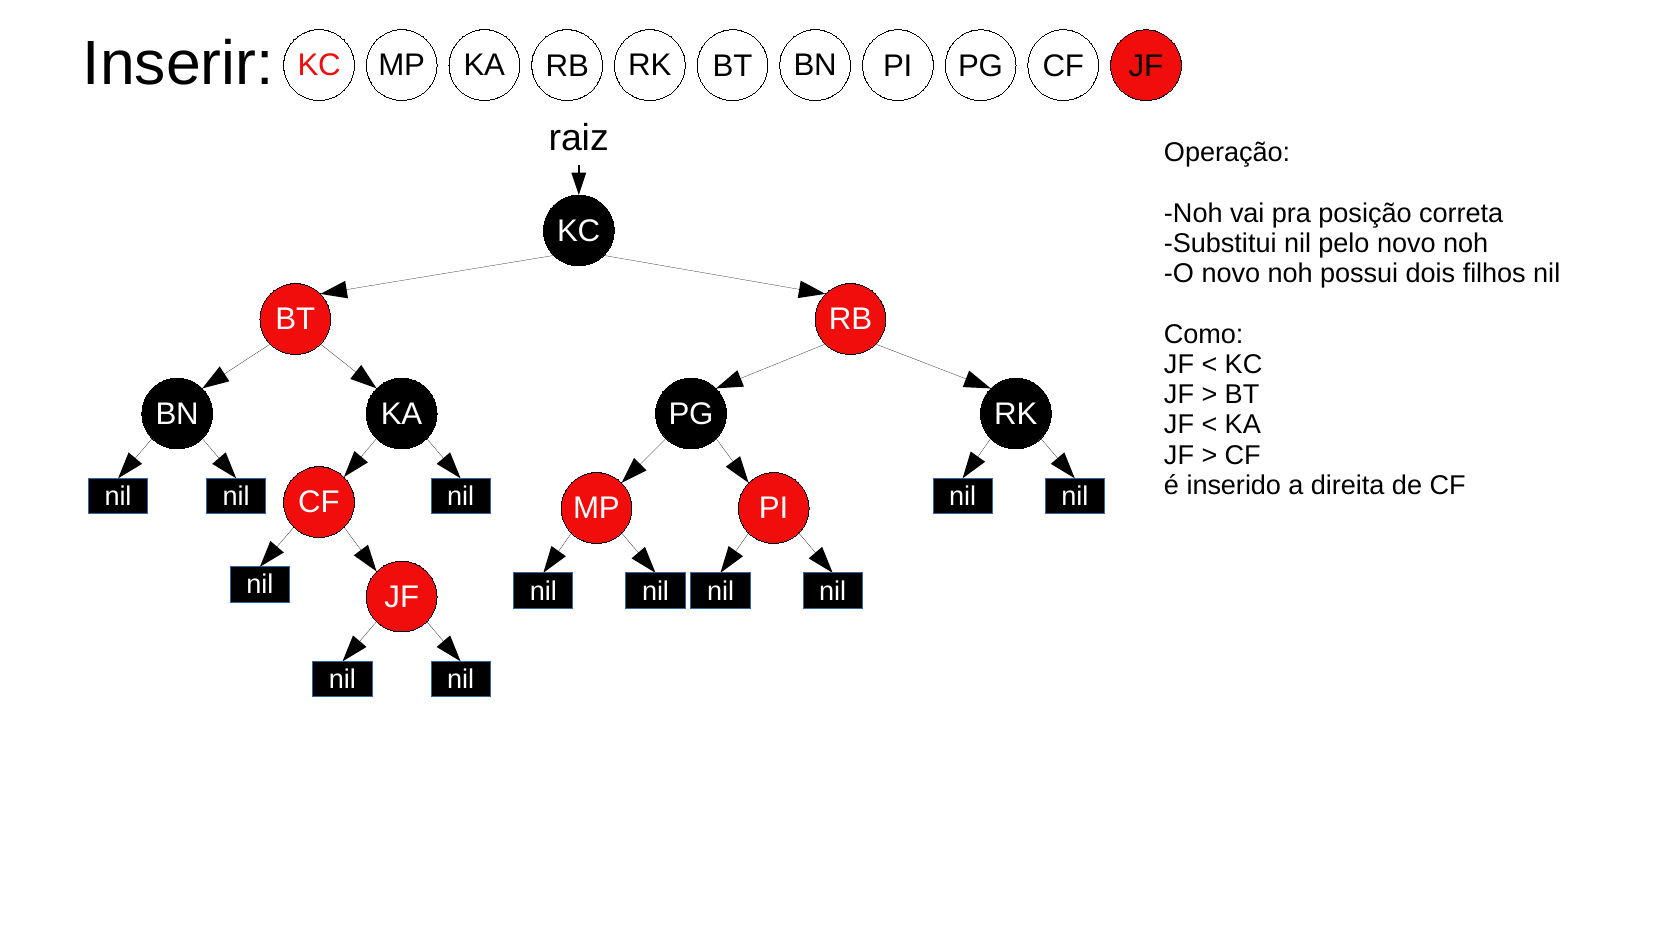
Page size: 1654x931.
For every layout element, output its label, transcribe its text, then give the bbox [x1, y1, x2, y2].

text_box nil [206, 478, 266, 514]
text_box KA [449, 29, 520, 101]
text_box PI [862, 29, 934, 101]
text_box PI [738, 472, 810, 544]
text_box nil [88, 478, 148, 514]
text_box RB [815, 283, 886, 355]
text_box JF [1110, 29, 1182, 101]
text_box RB [531, 29, 603, 101]
text_box BT [697, 29, 768, 101]
text_box nil [690, 572, 751, 609]
text_box CF [283, 466, 355, 538]
text_box BT [259, 283, 331, 355]
text_box nil [1045, 478, 1105, 514]
text_box RK [980, 378, 1052, 449]
text_box KA [366, 378, 438, 449]
text_box PG [945, 29, 1017, 101]
text_box nil [431, 478, 491, 514]
text_box CF [1027, 29, 1099, 101]
text_box nil [803, 572, 863, 609]
text_box JF [366, 561, 438, 632]
text_box nil [513, 572, 573, 609]
text_box KC [283, 29, 355, 101]
text_box nil [933, 478, 993, 514]
text_box RK [614, 29, 686, 101]
text_box MP [561, 472, 632, 544]
text_box nil [431, 661, 491, 697]
text_box raiz [533, 108, 624, 166]
text_box PG [655, 378, 727, 449]
text_box Operação: -Noh vai pra posição correta -Substitui nil pelo novo noh -O novo noh possui dois filhos nil Como: JF < KC JF > BT JF < KA JF > CF é inserido a direita de CF [1149, 129, 1630, 508]
text_box BN [779, 29, 851, 101]
text_box BN [141, 378, 213, 449]
text_box MP [366, 29, 438, 101]
text_box nil [230, 566, 290, 603]
text_box nil [312, 661, 373, 697]
title Inserir: [82, 28, 284, 98]
text_box KC [543, 195, 615, 266]
text_box nil [625, 572, 686, 609]
